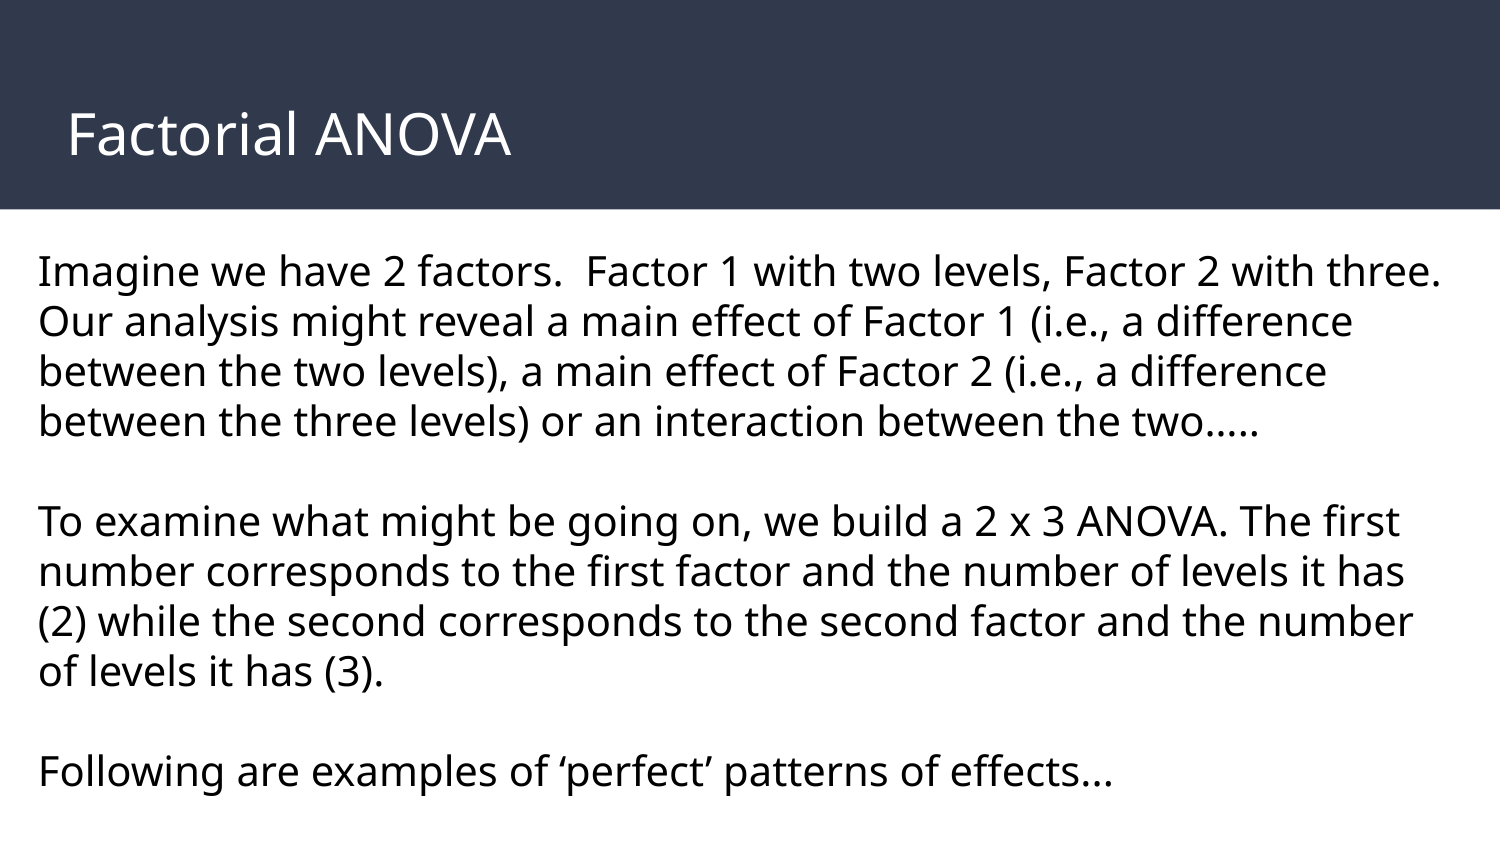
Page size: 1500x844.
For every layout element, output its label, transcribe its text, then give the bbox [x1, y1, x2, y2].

title Factorial ANOVA [51, 82, 1449, 185]
text_box Imagine we have 2 factors. Factor 1 with two levels, Factor 2 with three. Our analysis might reveal a main effect of Factor 1 (i.e., a difference between the two levels), a main effect of Factor 2 (i.e., a difference between the three levels) or an interaction between the two….. To examine what might be going on, we build a 2 x 3 ANOVA. The first number corresponds to the first factor and the number of levels it has (2) while the second corresponds to the second factor and the number of levels it has (3). Following are examples of ‘perfect’ patterns of effects... [22, 229, 1473, 828]
